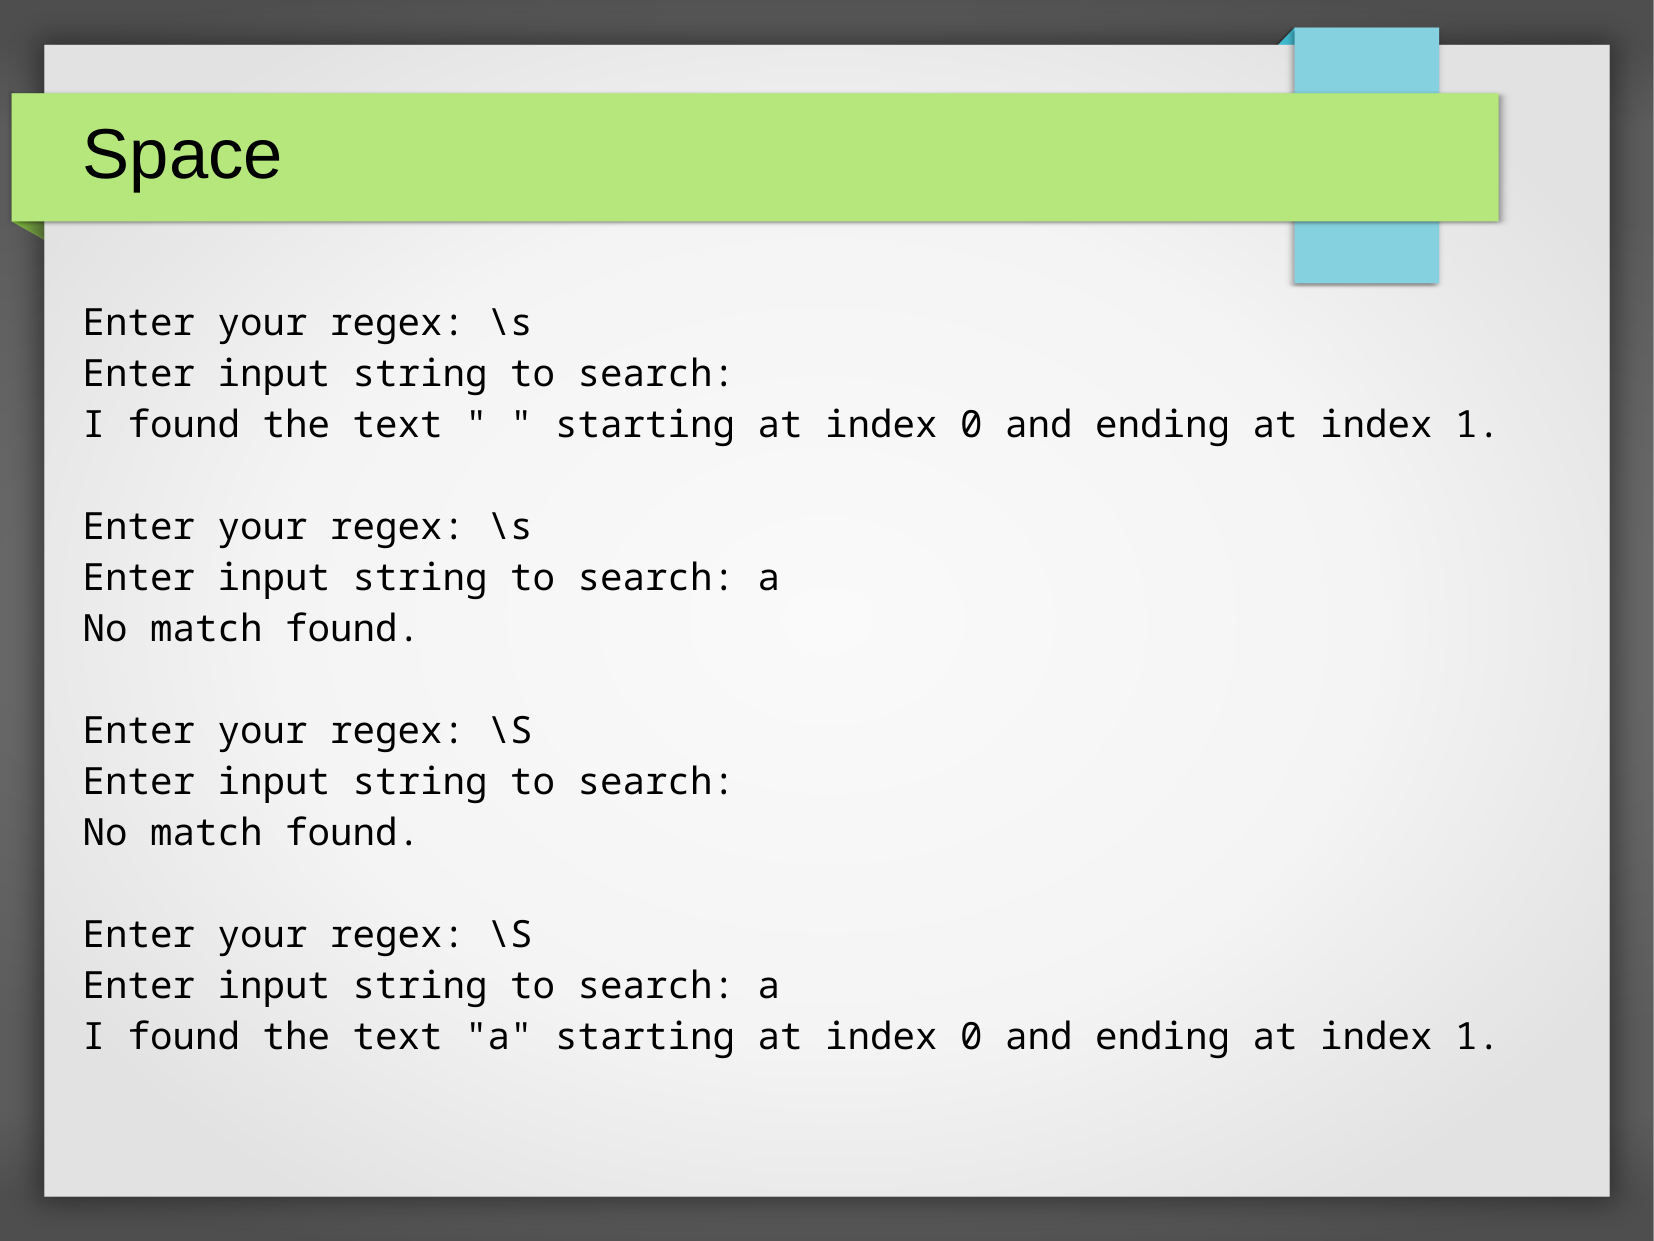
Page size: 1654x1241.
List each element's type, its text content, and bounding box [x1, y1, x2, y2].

title Space [82, 94, 1264, 213]
picture [0, 0, 1654, 1241]
list Enter your regex: \s Enter input string to search: I found the text " " starting at index 0 and ending at index 1. Enter your regex: \s Enter input string to search: a No match found. Enter your regex: \S Enter input string to search: No match found. Enter your regex: \S Enter input string to search: a I found the text "a" starting at index 0 and ending at index 1. [82, 295, 1571, 1015]
